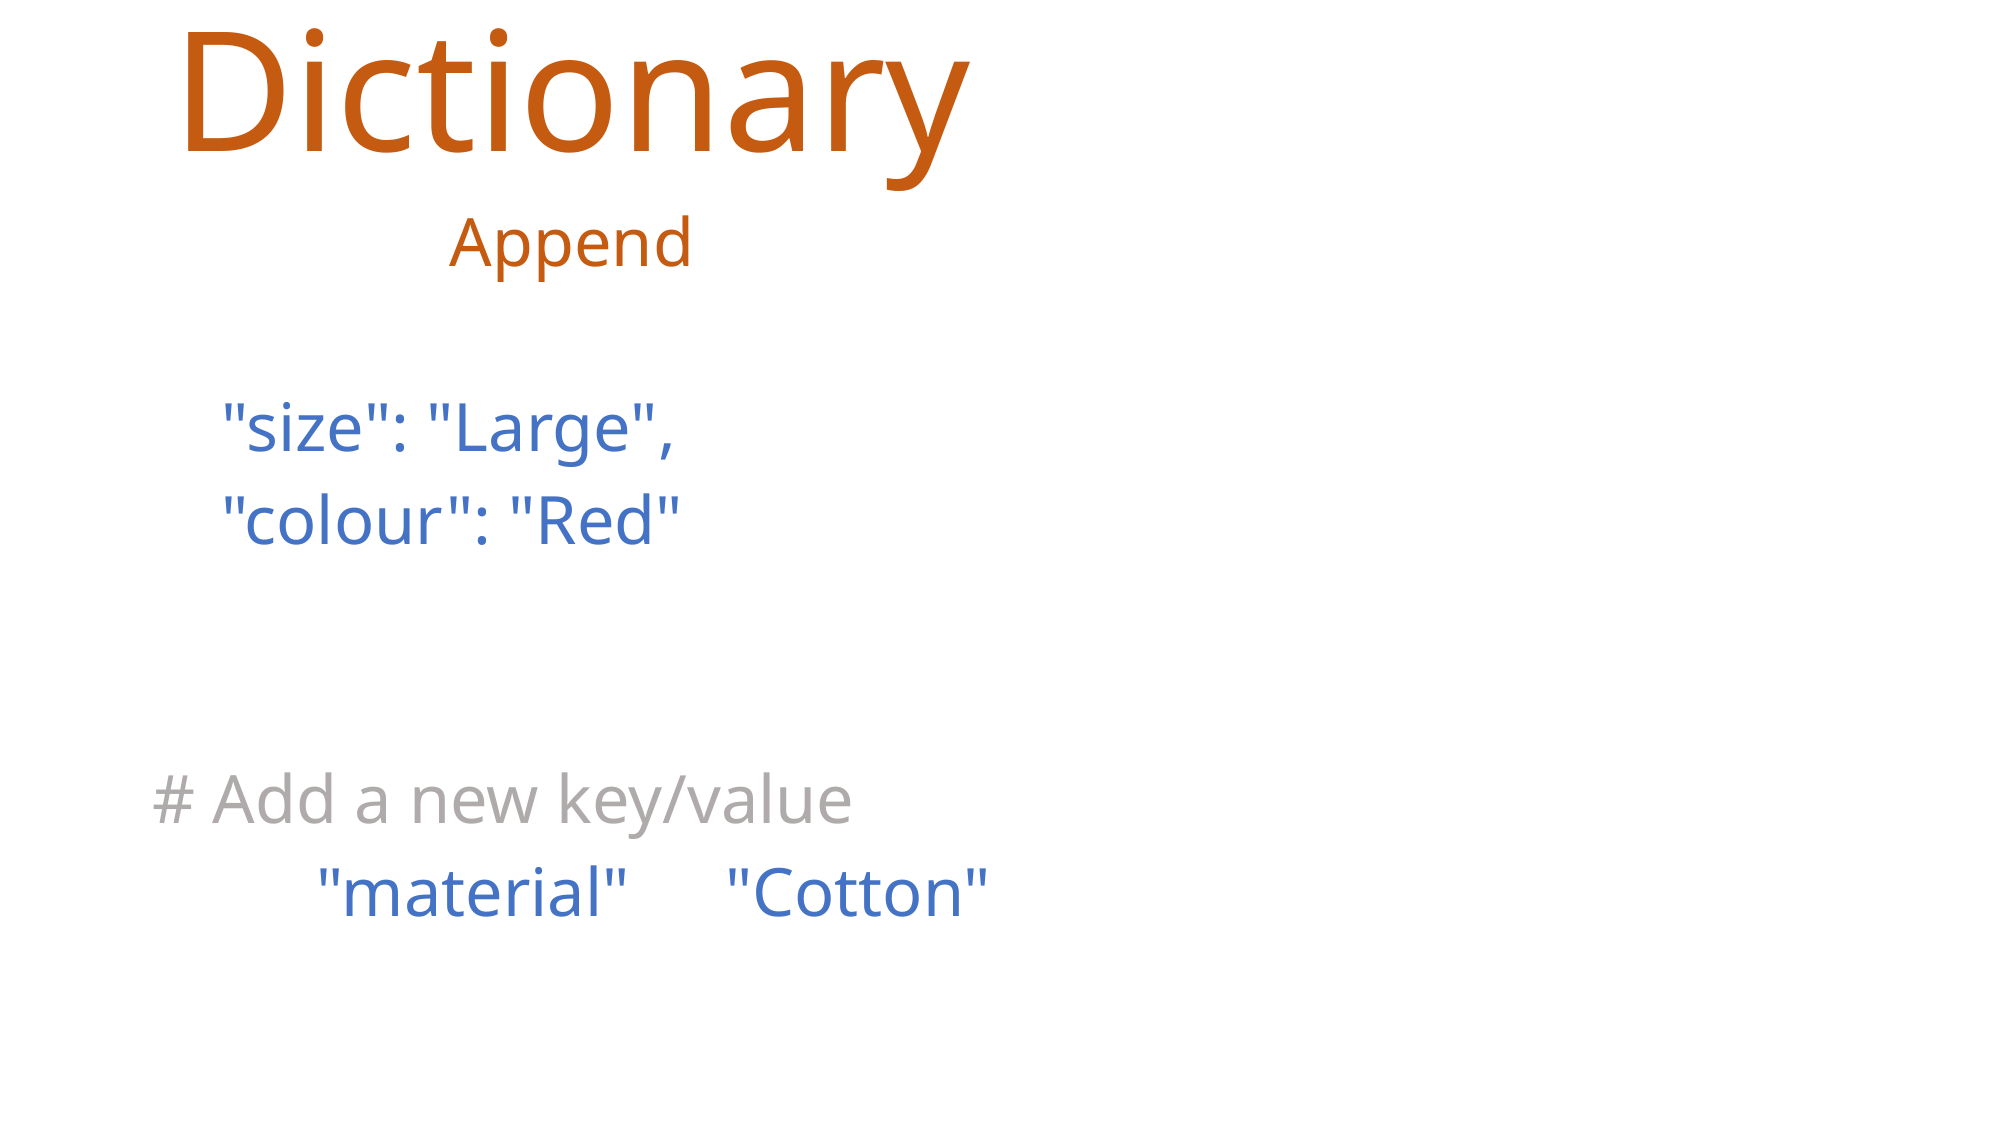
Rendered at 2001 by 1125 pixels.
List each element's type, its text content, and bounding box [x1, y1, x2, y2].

list Dictionary Append shirt = { "size": "Large", "colour": "Red" } # Add a new key/value shirt["material"] = "Cotton" [137, 0, 1863, 1014]
